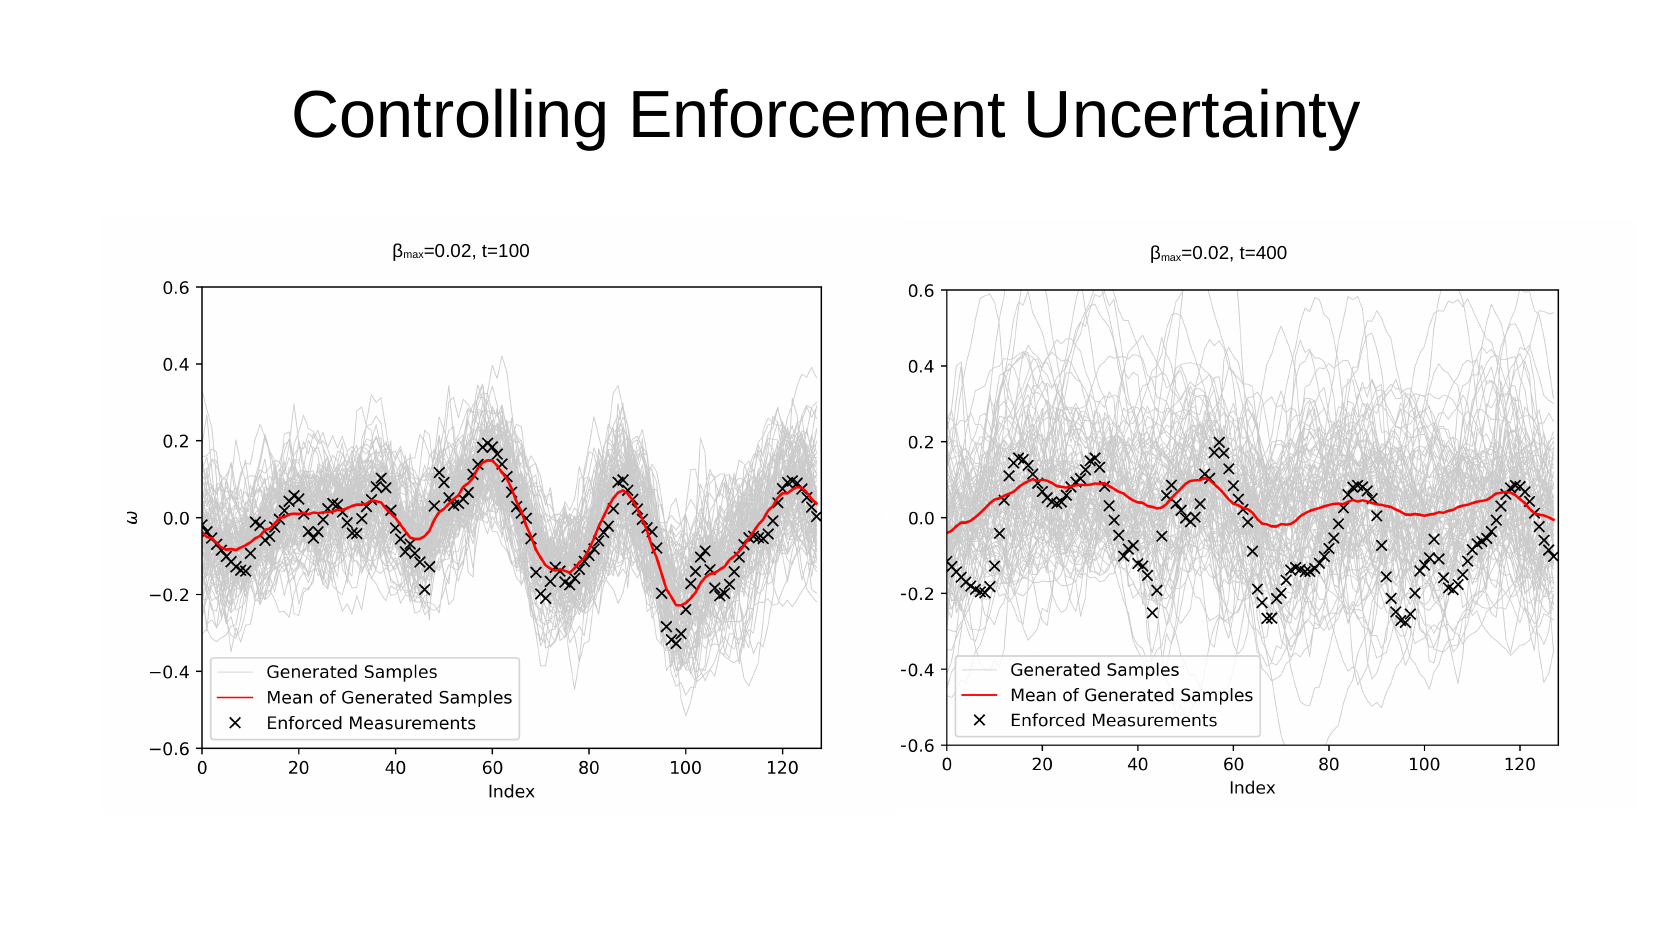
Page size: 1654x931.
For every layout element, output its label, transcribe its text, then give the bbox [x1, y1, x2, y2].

title Controlling Enforcement Uncertainty [82, 37, 1571, 193]
text_box βmax=0.02, t=400 [825, 235, 1613, 311]
picture [102, 215, 1637, 814]
text_box βmax=0.02, t=100 [67, 232, 855, 308]
